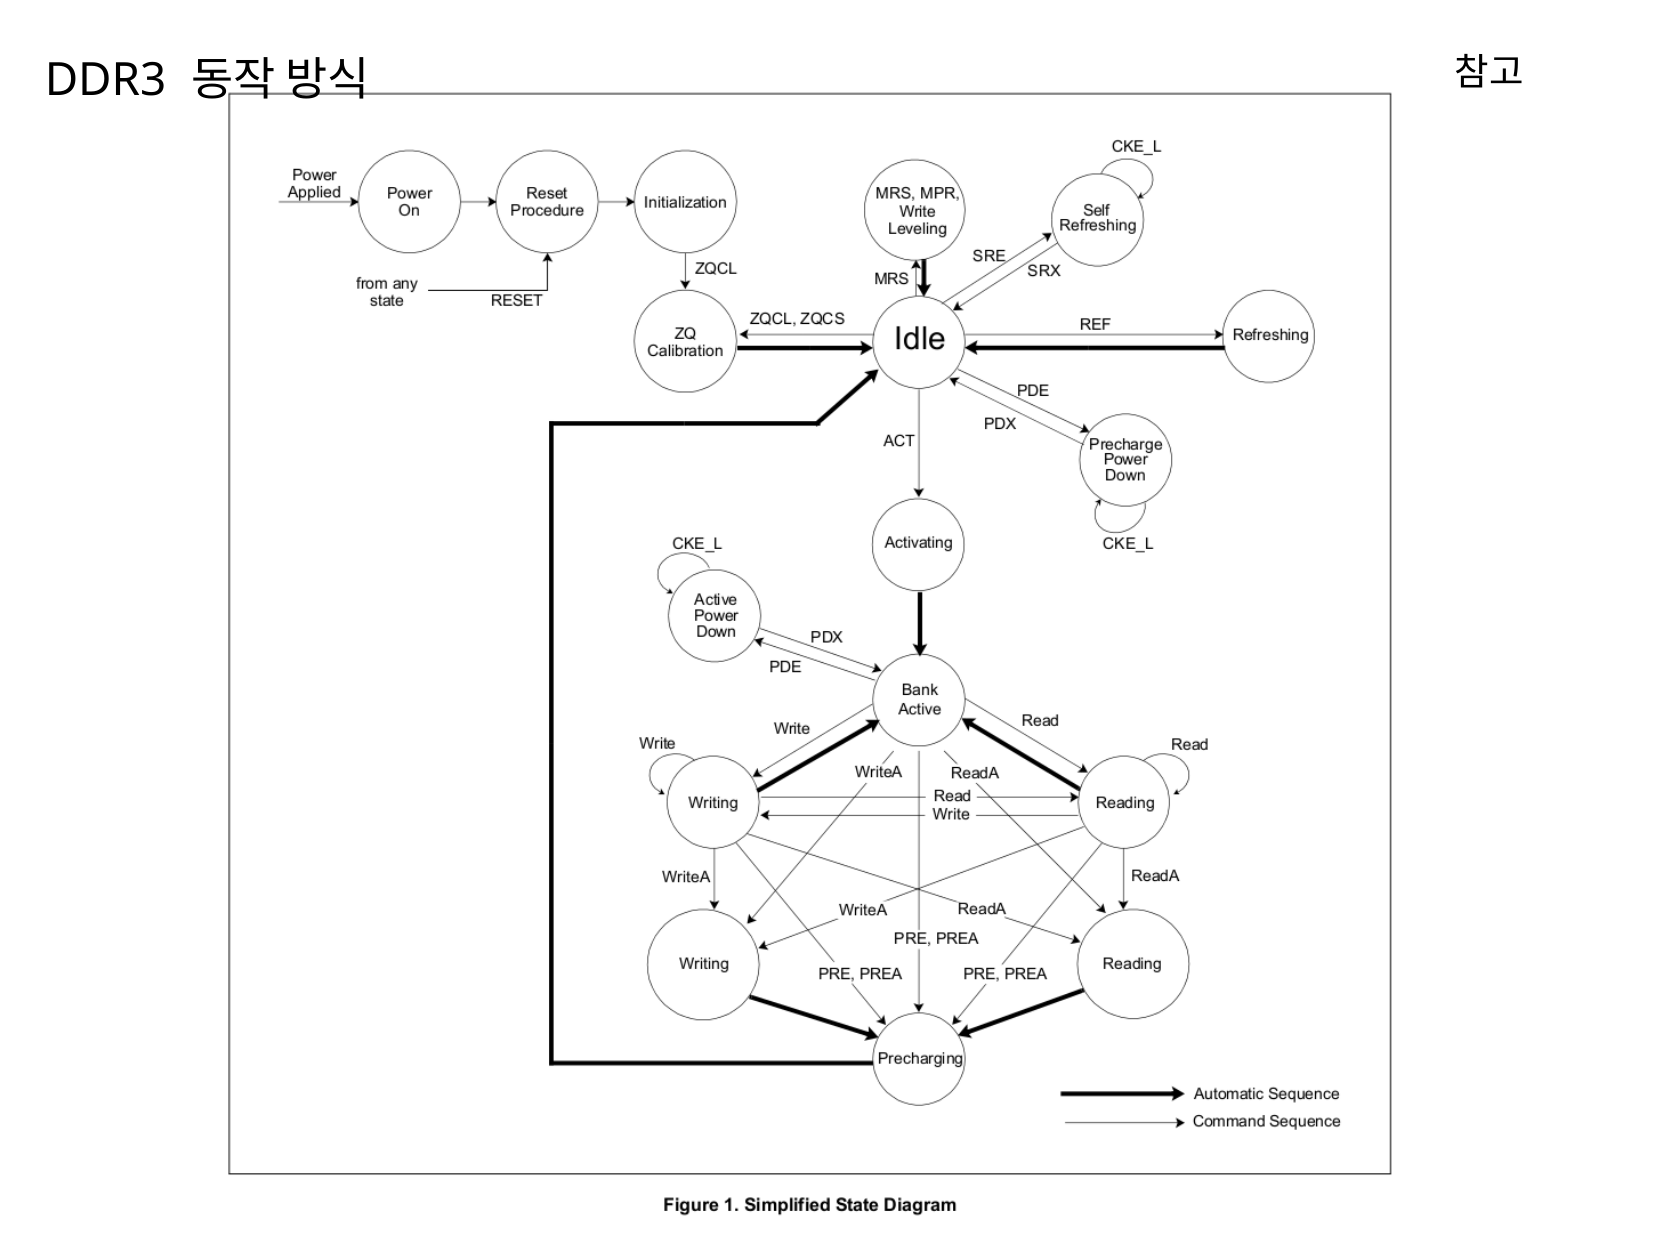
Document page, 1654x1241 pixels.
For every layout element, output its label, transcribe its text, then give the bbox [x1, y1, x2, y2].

text_box 참고 [1440, 34, 1626, 106]
picture [225, 89, 1396, 1219]
text_box DDR3 동작 방식 [30, 34, 466, 106]
